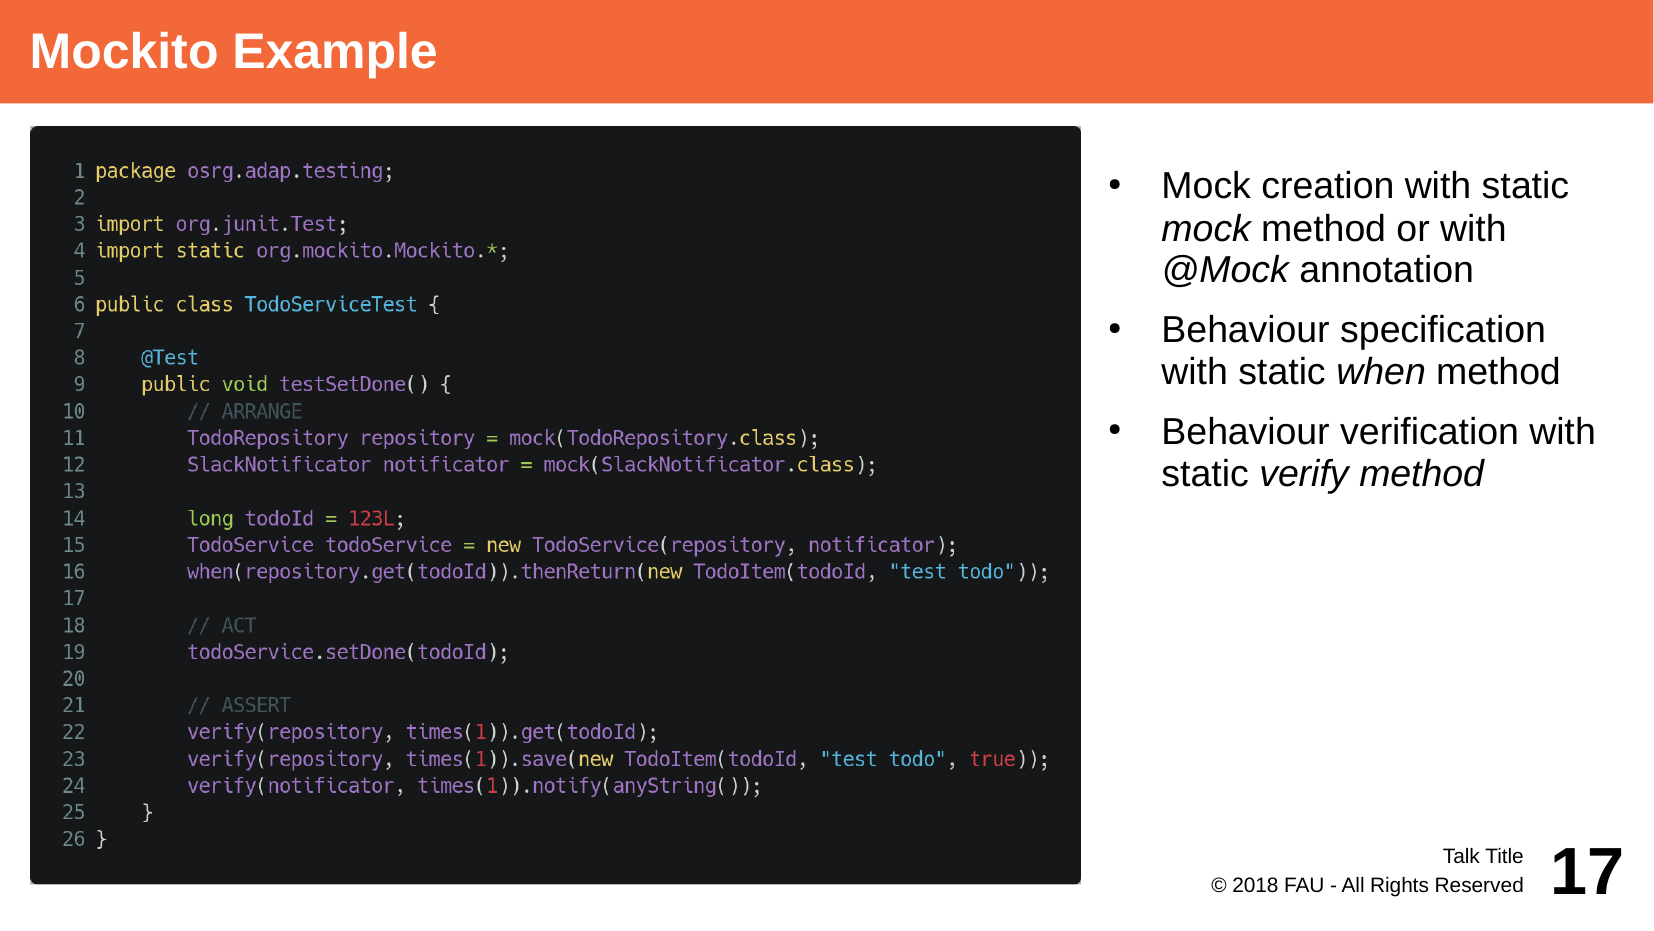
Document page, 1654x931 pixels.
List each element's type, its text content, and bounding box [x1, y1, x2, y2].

picture [30, 125, 1081, 886]
title Mockito Example [0, 0, 1654, 104]
list Mock creation with static mock method or with @Mock annotation Behaviour specification with static when method Behaviour verification with static verify method [1090, 165, 1621, 556]
